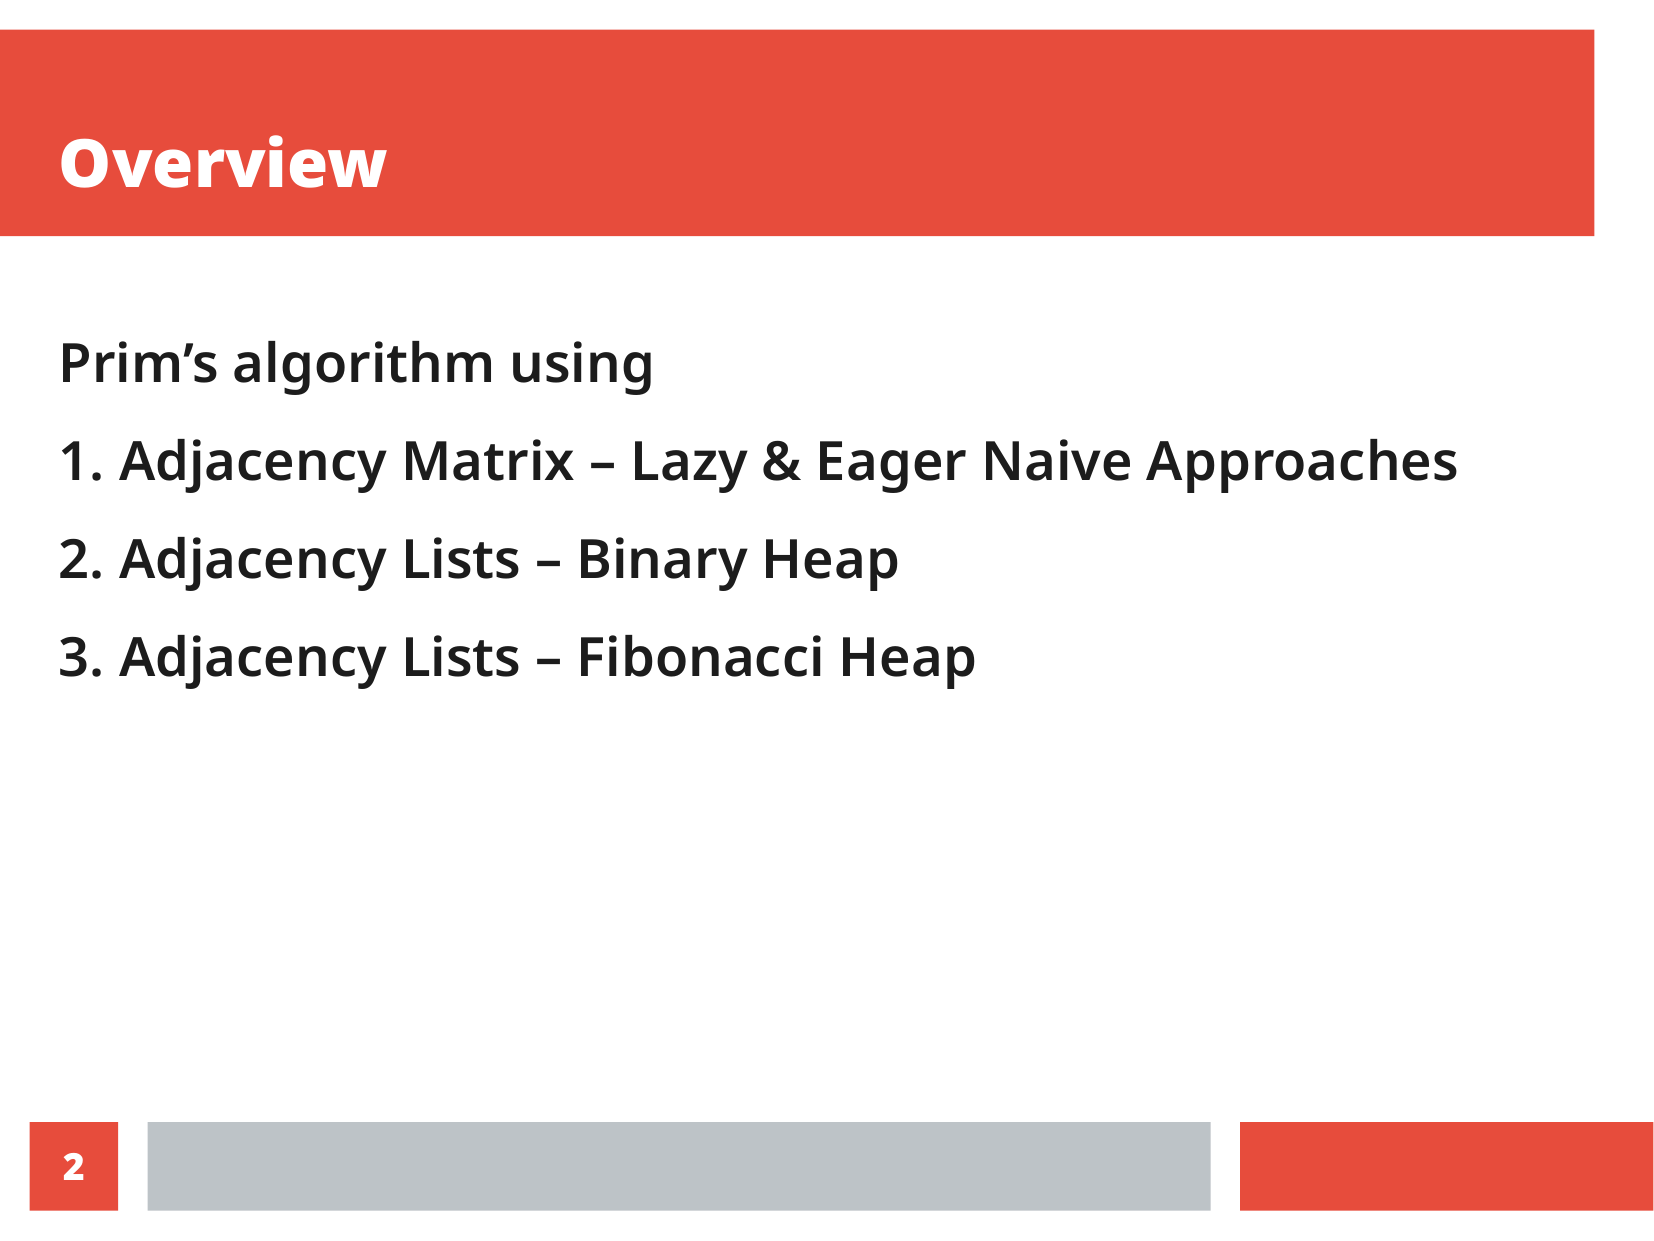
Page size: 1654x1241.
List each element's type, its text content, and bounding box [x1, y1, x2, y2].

list Prim’s algorithm using 1. Adjacency Matrix – Lazy & Eager Naive Approaches 2. Adjacency Lists – Binary Heap 3. Adjacency Lists – Fibonacci Heap [59, 324, 1565, 1093]
title Overview [59, 59, 1595, 207]
